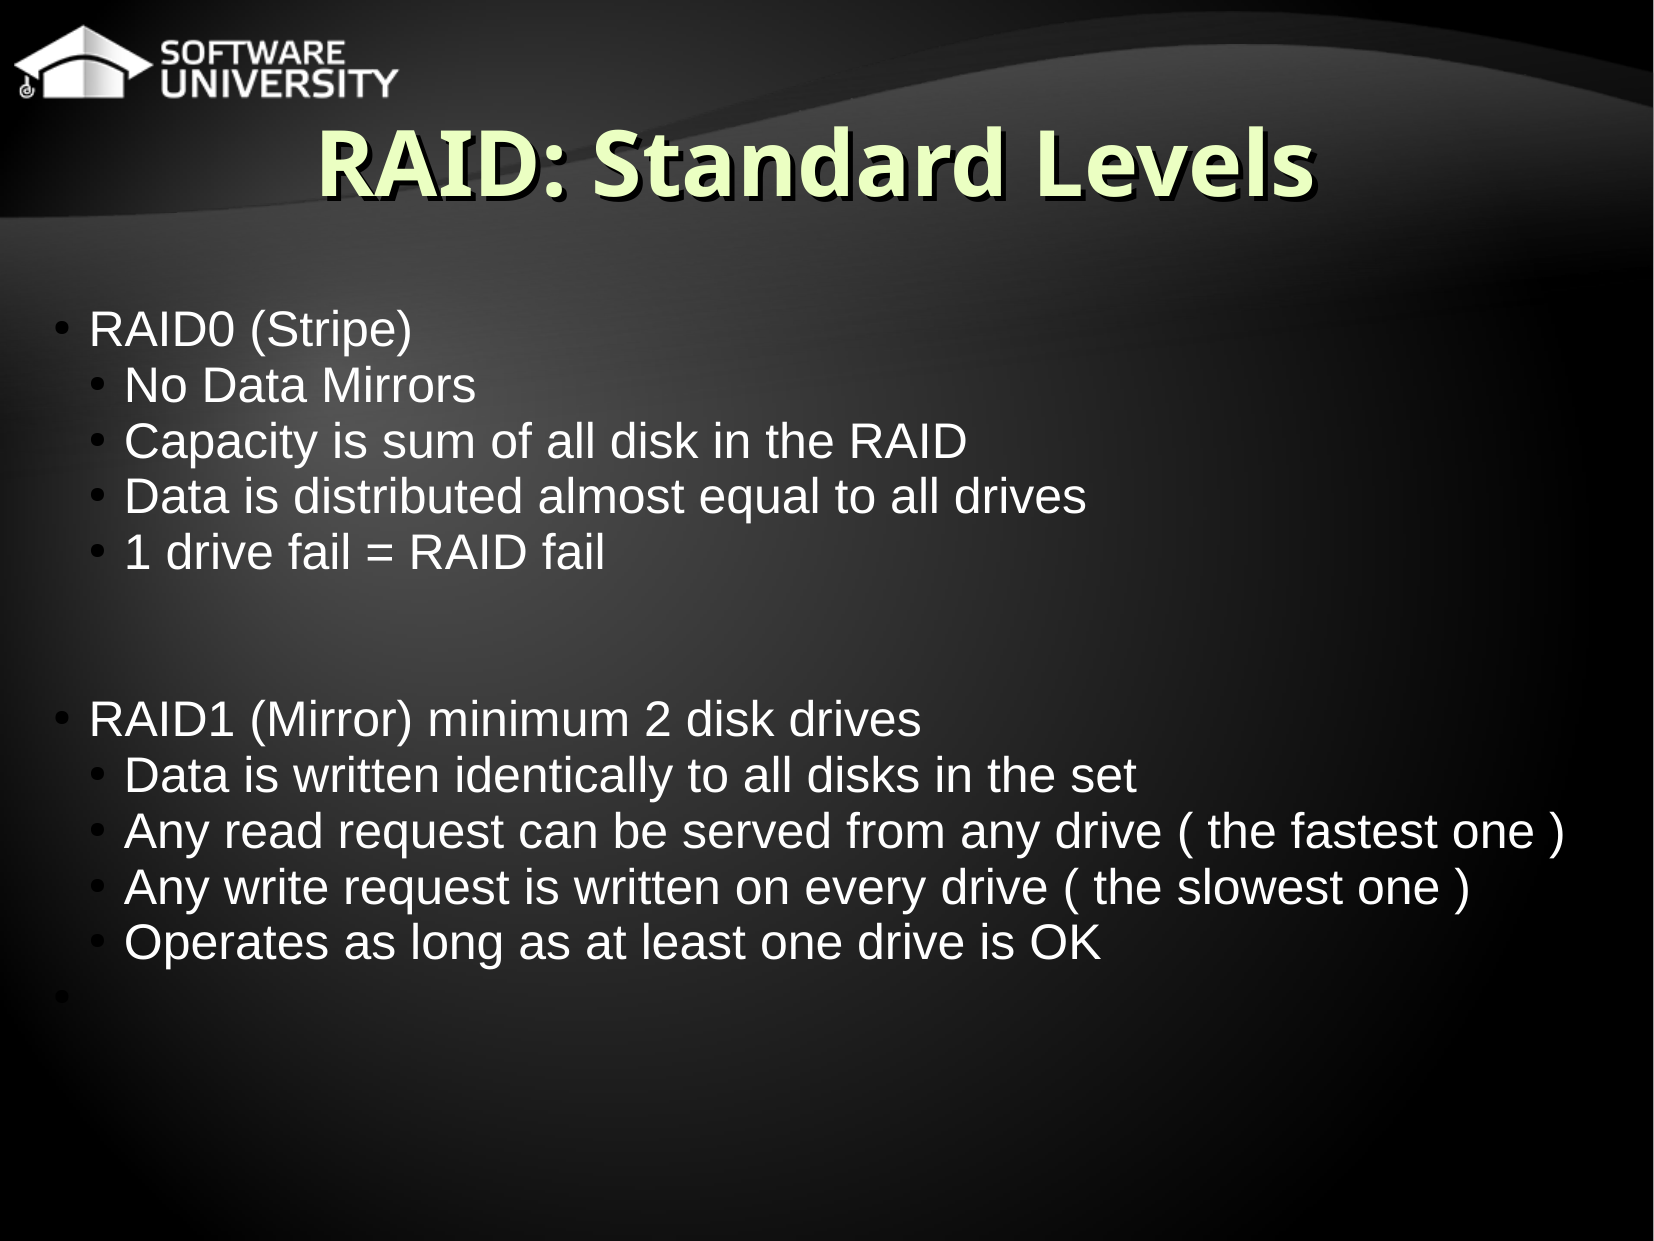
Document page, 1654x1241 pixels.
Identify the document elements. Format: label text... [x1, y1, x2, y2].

title RAID: Standard Levels [71, 105, 1560, 216]
text_box RAID0 (Stripe) No Data Mirrors Capacity is sum of all disk in the RAID Data is distributed almost equal to all drives 1 drive fail = RAID fail RAID1 (Mirror) minimum 2 disk drives Data is written identically to all disks in the set Any read request can be served from any drive ( the fastest one ) Any write request is written on every drive ( the slowest one ) Operates as long as at least one drive is OK [38, 294, 1582, 1034]
picture [0, 0, 1654, 1241]
